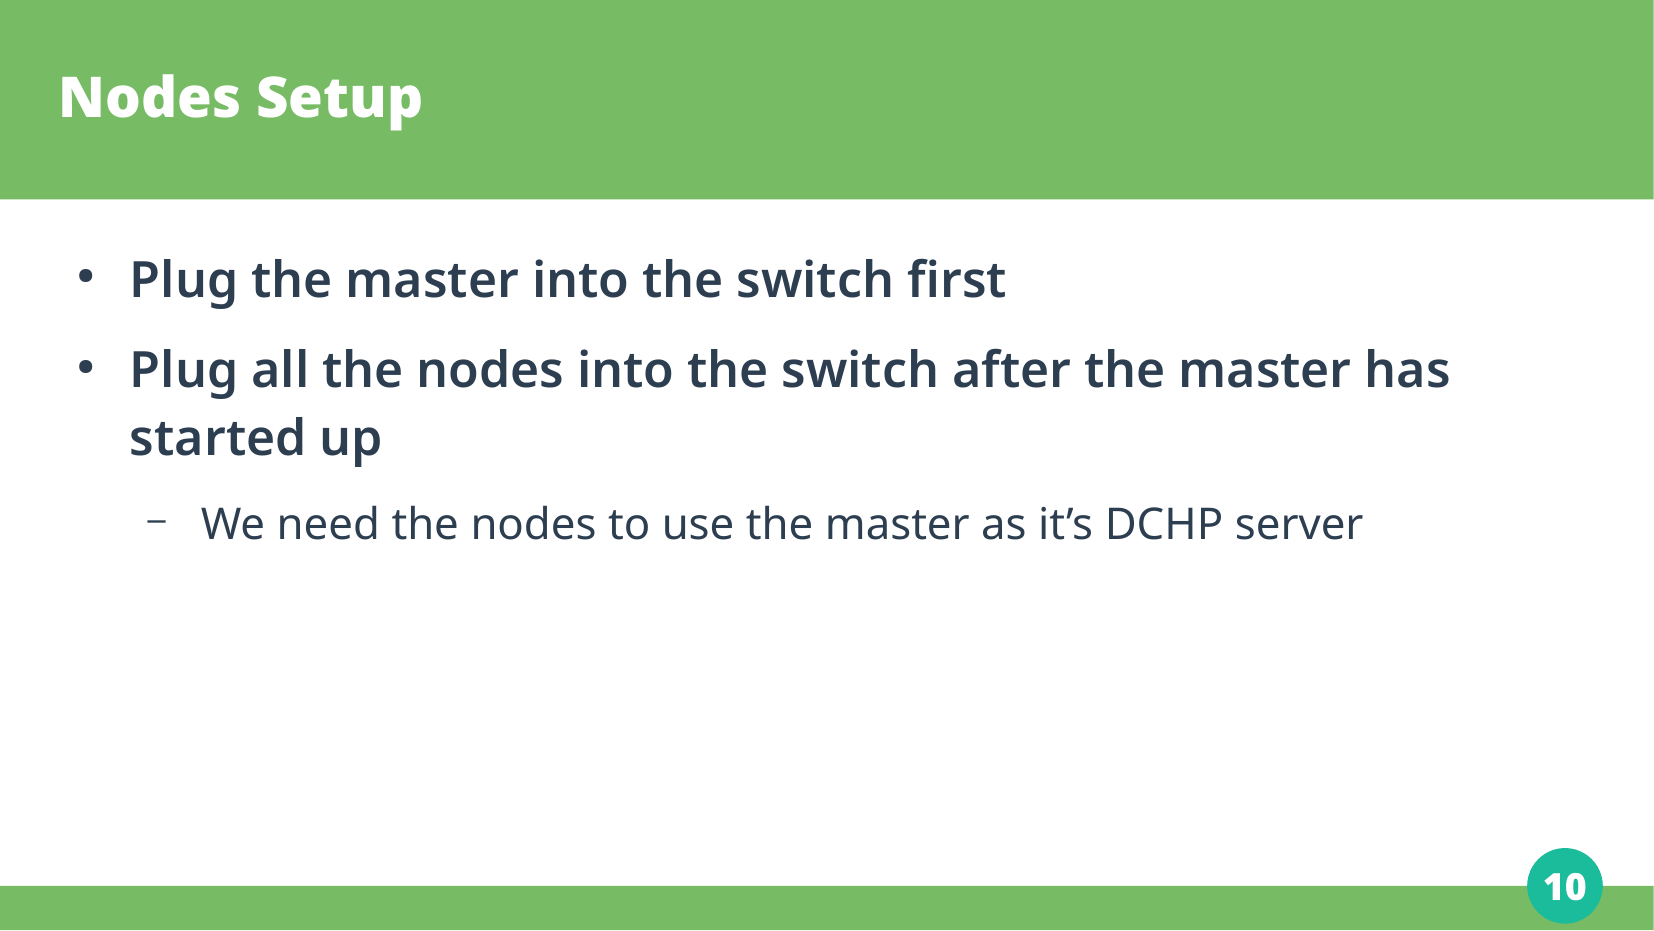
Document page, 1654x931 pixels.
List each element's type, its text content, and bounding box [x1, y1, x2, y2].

list Plug the master into the switch first Plug all the nodes into the switch after the master has started up We need the nodes to use the master as it’s DCHP server [59, 243, 1595, 864]
title Nodes Setup [59, 37, 1595, 155]
